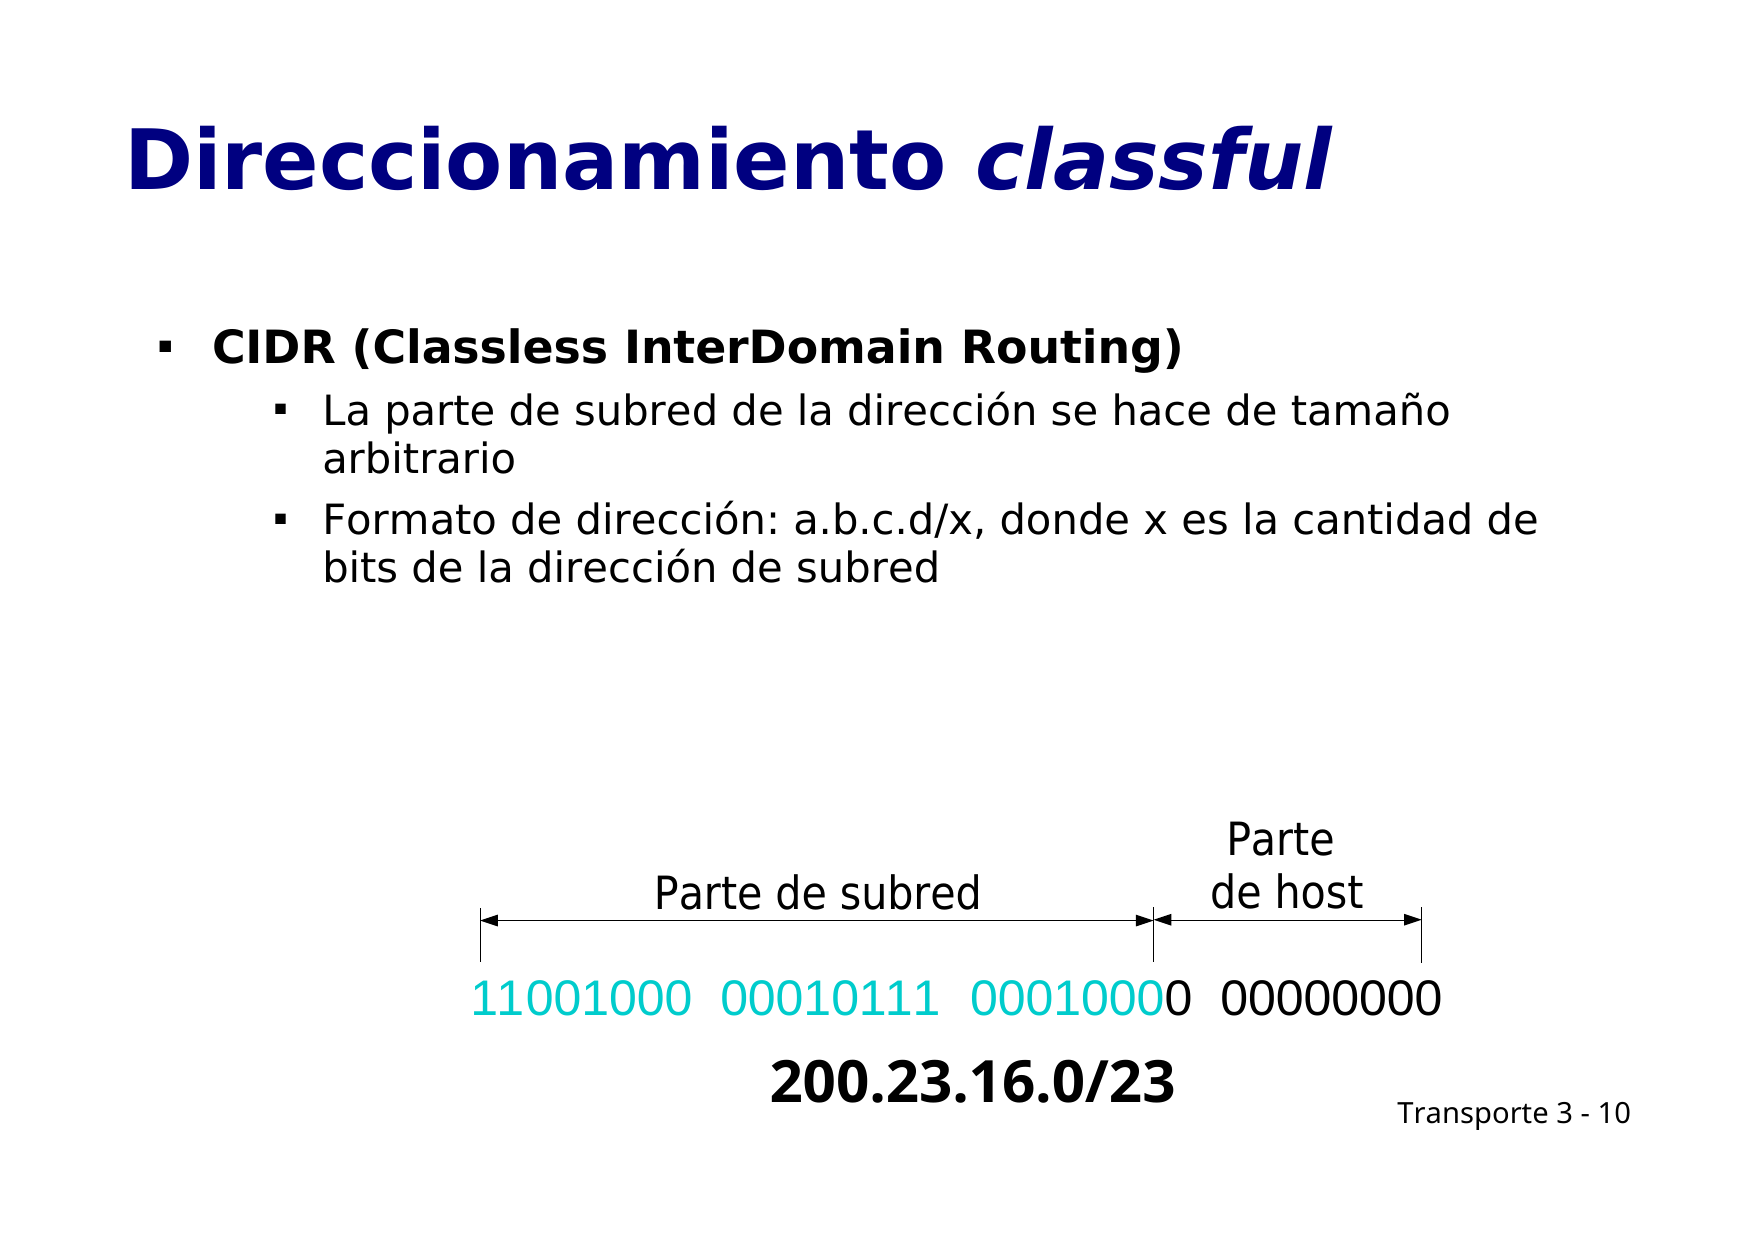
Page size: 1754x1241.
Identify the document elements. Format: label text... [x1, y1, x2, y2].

list CIDR (Classless InterDomain Routing) La parte de subred de la dirección se hace de tamaño arbitrario Formato de dirección: a.b.c.d/x, donde x es la cantidad de bits de la dirección de subred [154, 320, 1546, 610]
title Direccionamiento classful [109, 59, 1696, 262]
text_box 11001000 00010111 00010000 00000000 [455, 962, 1458, 1034]
text_box 200.23.16.0/23 [754, 1032, 1191, 1128]
